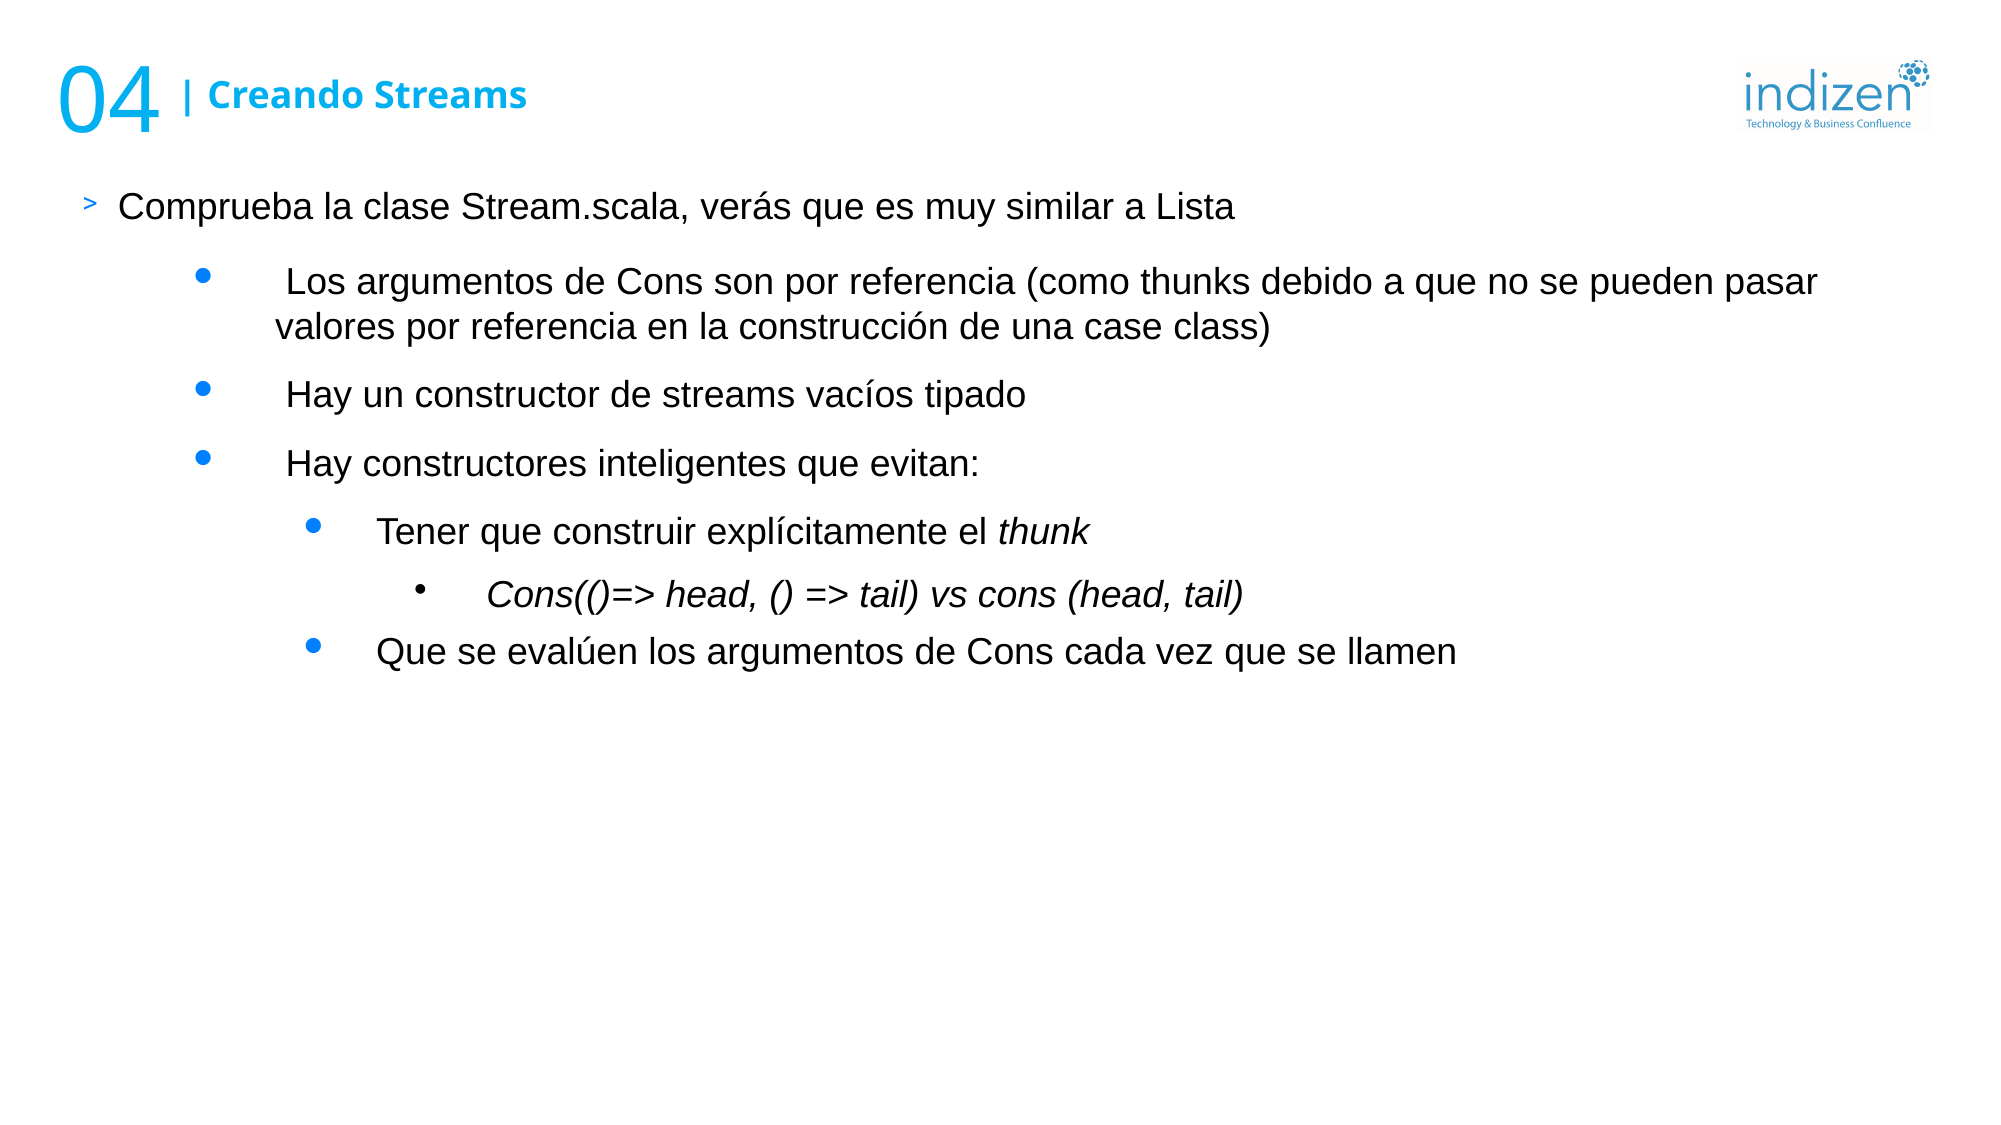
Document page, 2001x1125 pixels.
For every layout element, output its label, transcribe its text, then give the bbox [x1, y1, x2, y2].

list Comprueba la clase Stream.scala, verás que es muy similar a Lista Los argumentos de Cons son por referencia (como thunks debido a que no se pueden pasar valores por referencia en la construcción de una case class) Hay un constructor de streams vacíos tipado Hay constructores inteligentes que evitan: Tener que construir explícitamente el thunk Cons(()=> head, () => tail) vs cons (head, tail) Que se evalúen los argumentos de Cons cada vez que se llamen [82, 179, 1845, 945]
text_box 04 [69, 72, 96, 126]
text_box 04 [41, 45, 1392, 127]
picture [1737, 57, 1931, 133]
text_box | Creando Streams [157, 60, 1276, 126]
text_box 04 [118, 75, 142, 110]
